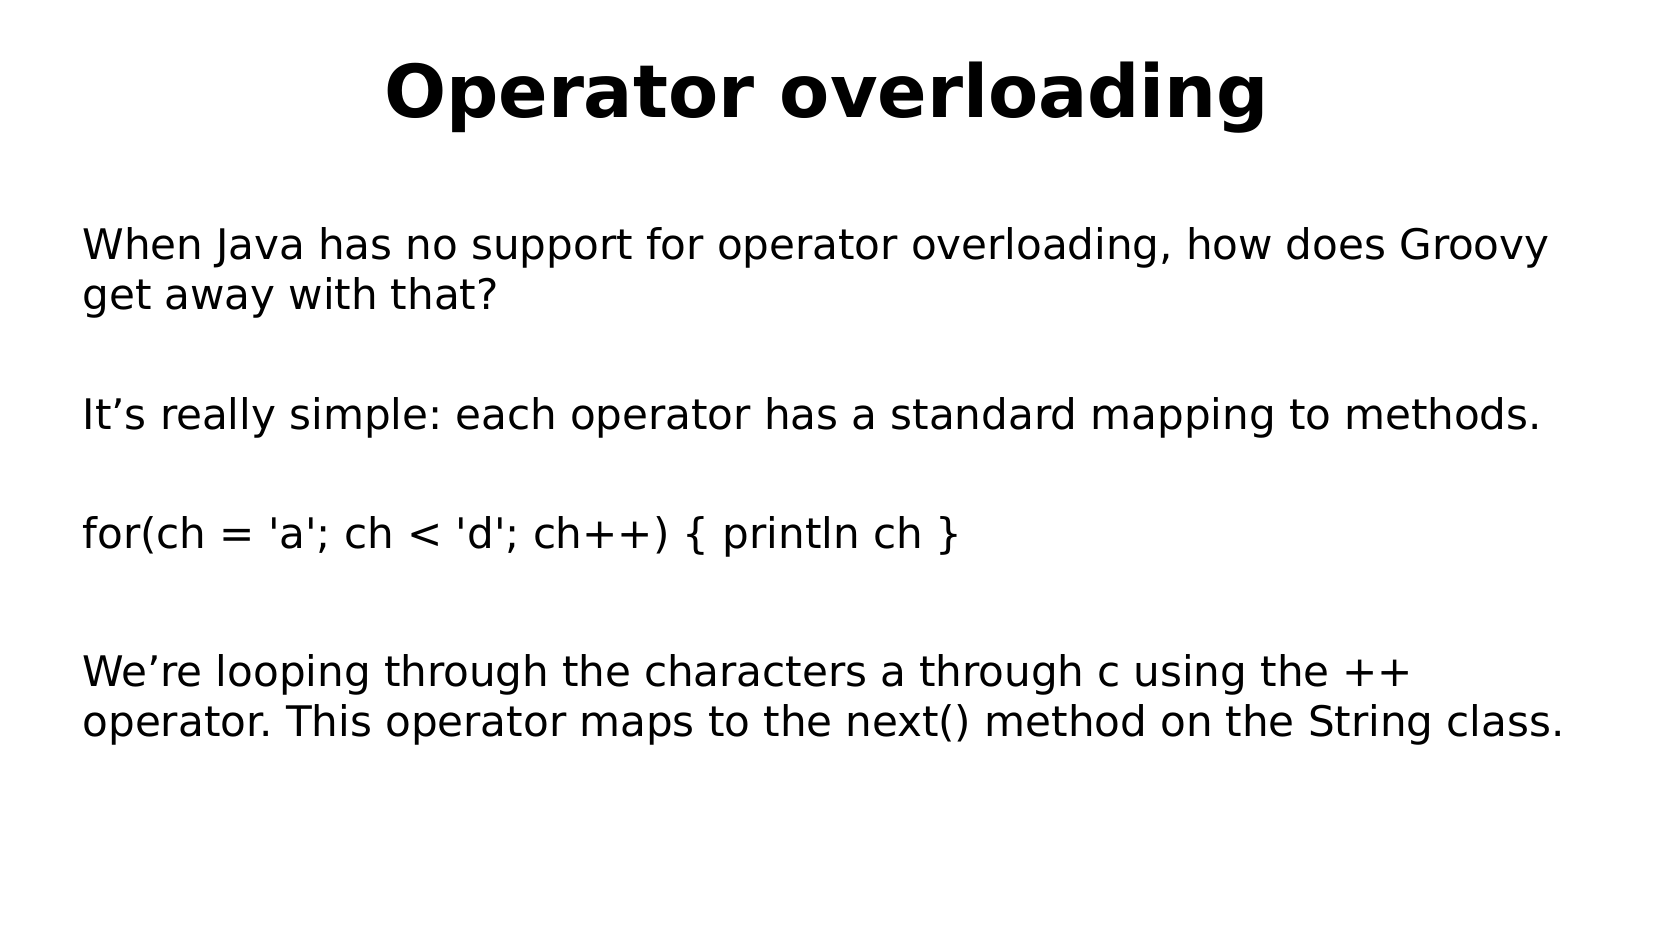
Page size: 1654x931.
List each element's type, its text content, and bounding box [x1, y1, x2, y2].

title Operator overloading [82, 37, 1571, 147]
list When Java has no support for operator overloading, how does Groovy get away with that? It’s really simple: each operator has a standard mapping to methods. for(ch = 'a'; ch < 'd'; ch++) { println ch } We’re looping through the characters a through c using the ++ operator. This operator maps to the next() method on the String class. [82, 217, 1571, 758]
